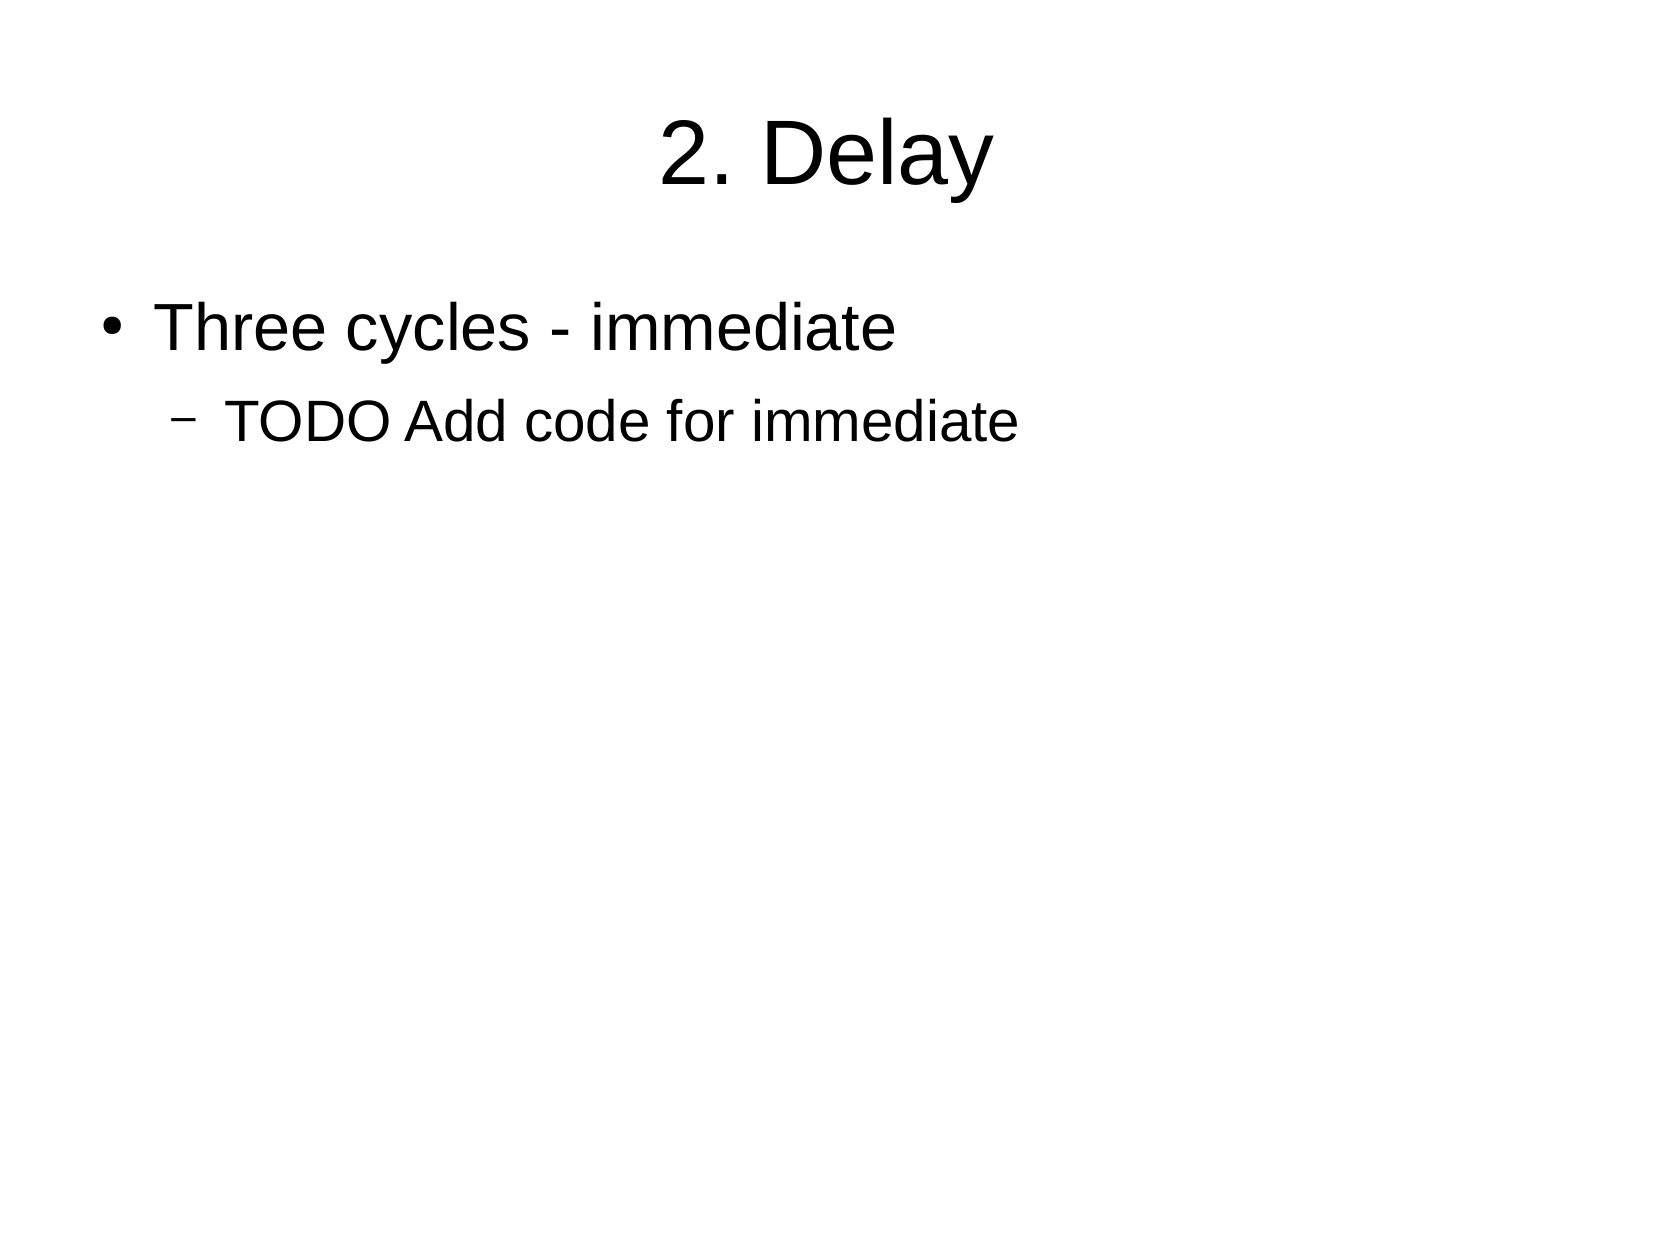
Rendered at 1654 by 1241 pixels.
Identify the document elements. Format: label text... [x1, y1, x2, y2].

title 2. Delay [82, 49, 1571, 257]
list Three cycles - immediate TODO Add code for immediate [82, 290, 1571, 1010]
